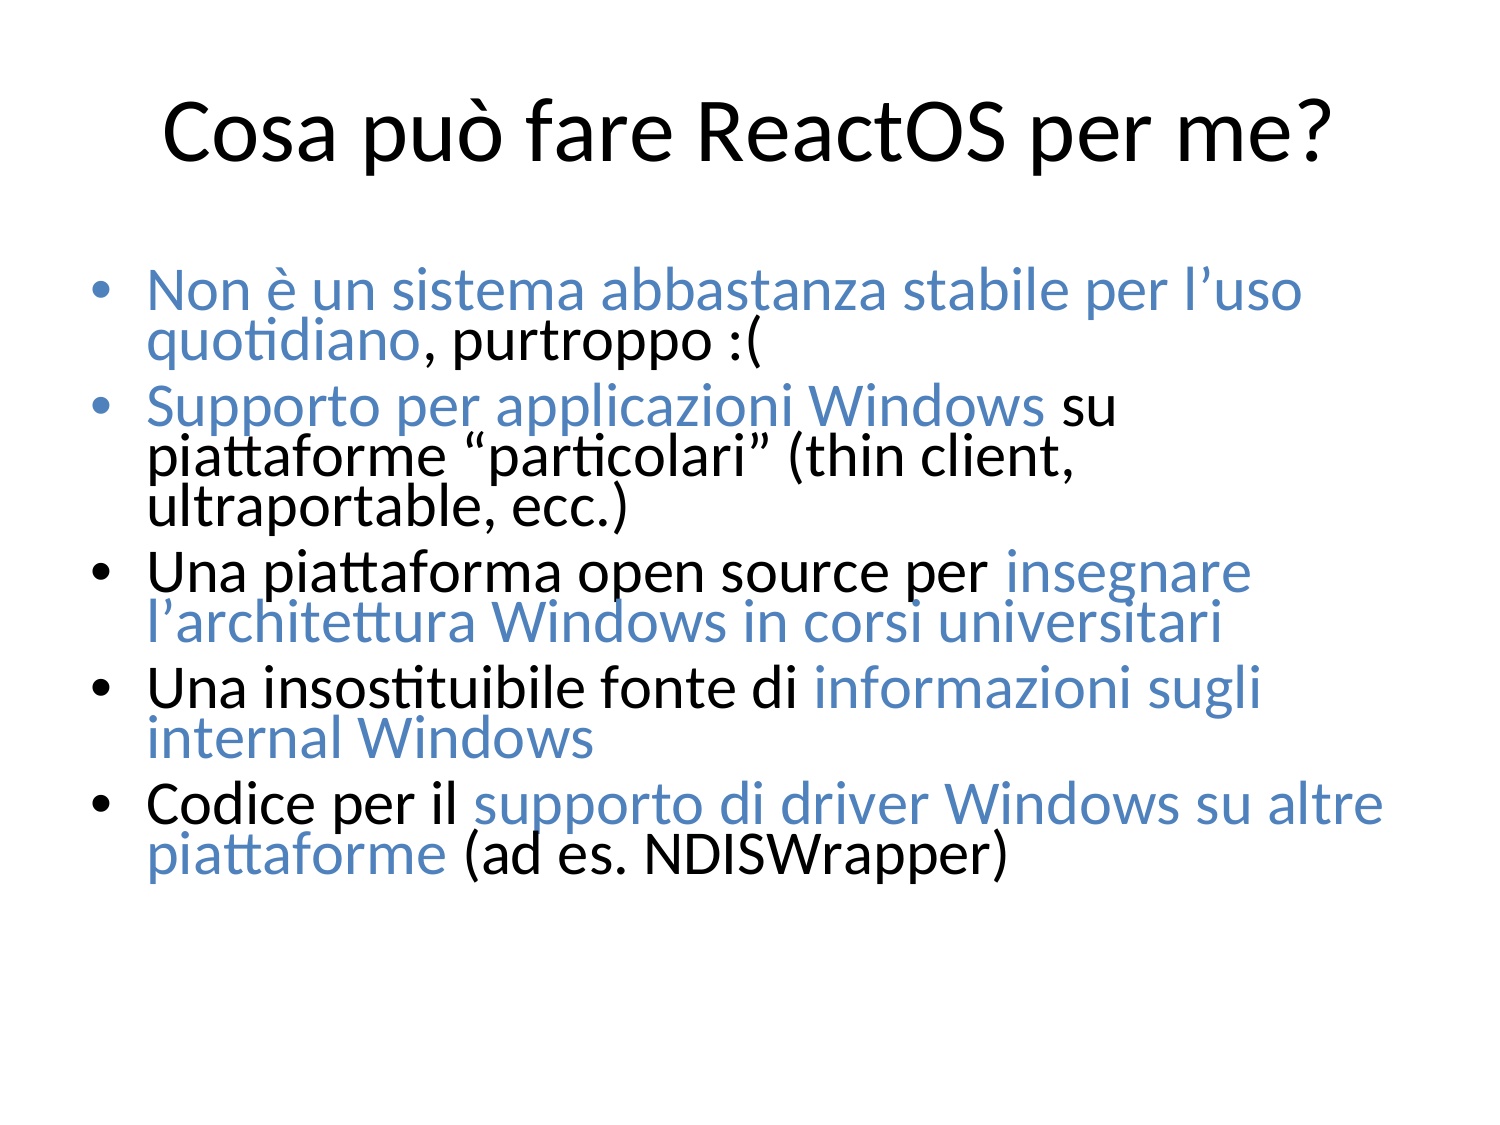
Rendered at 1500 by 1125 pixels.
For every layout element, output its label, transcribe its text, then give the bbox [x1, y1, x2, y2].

list Non è un sistema abbastanza stabile per l’uso quotidiano, purtroppo :( Supporto per applicazioni Windows su piattaforme “particolari” (thin client, ultraportable, ecc.) Una piattaforma open source per insegnare l’architettura Windows in corsi universitari Una insostituibile fonte di informazioni sugli internal Windows Codice per il supporto di driver Windows su altre piattaforme (ad es. NDISWrapper) [75, 262, 1426, 1006]
title Cosa può fare ReactOS per me? [75, 45, 1426, 233]
